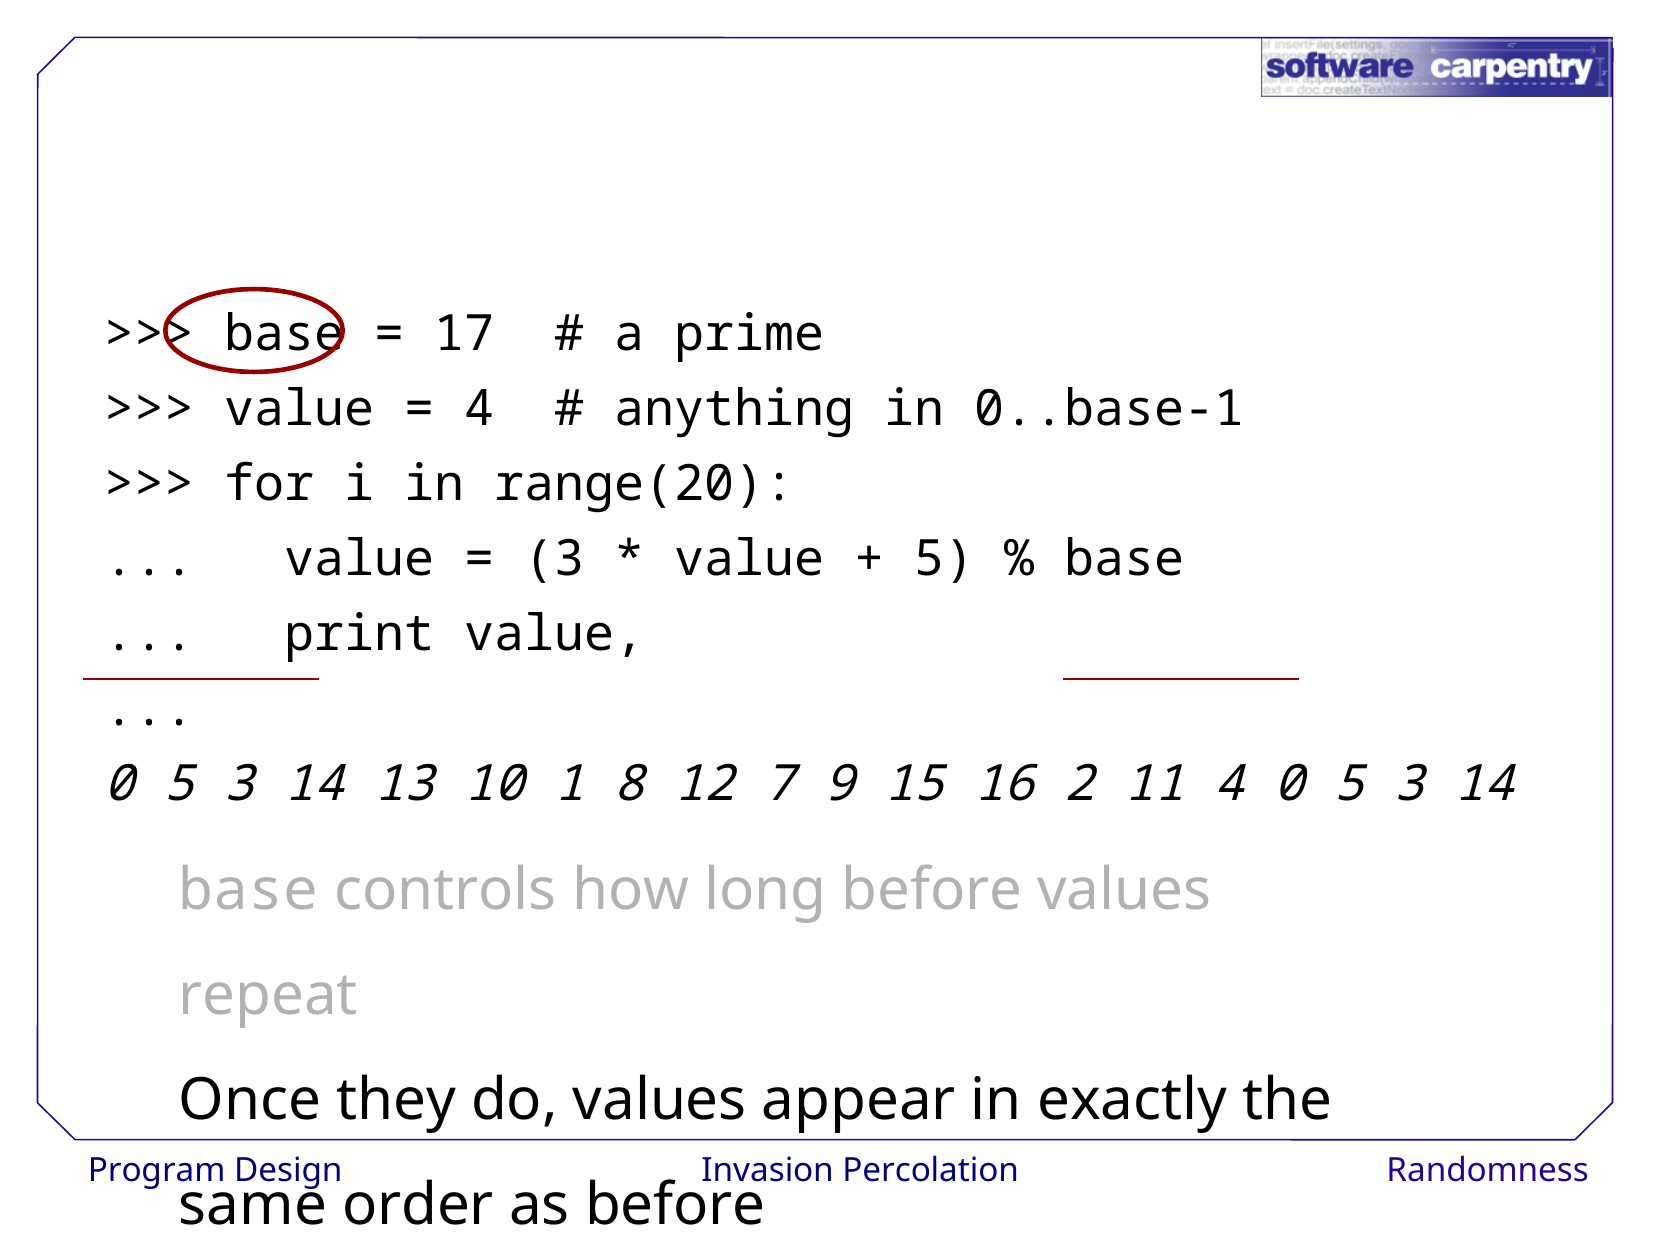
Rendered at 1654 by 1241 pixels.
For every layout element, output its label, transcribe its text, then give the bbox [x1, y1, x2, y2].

picture [1261, 39, 1613, 97]
text_box base controls how long before values repeat Once they do, values appear in exactly the same order as before [164, 809, 1386, 1241]
text_box >>> base = 17 # a prime >>> value = 4 # anything in 0..base-1 >>> for i in range(20): ... value = (3 * value + 5) % base ... print value, ... 0 5 3 14 13 10 1 8 12 7 9 15 16 2 11 4 0 5 3 14 [89, 277, 1508, 703]
